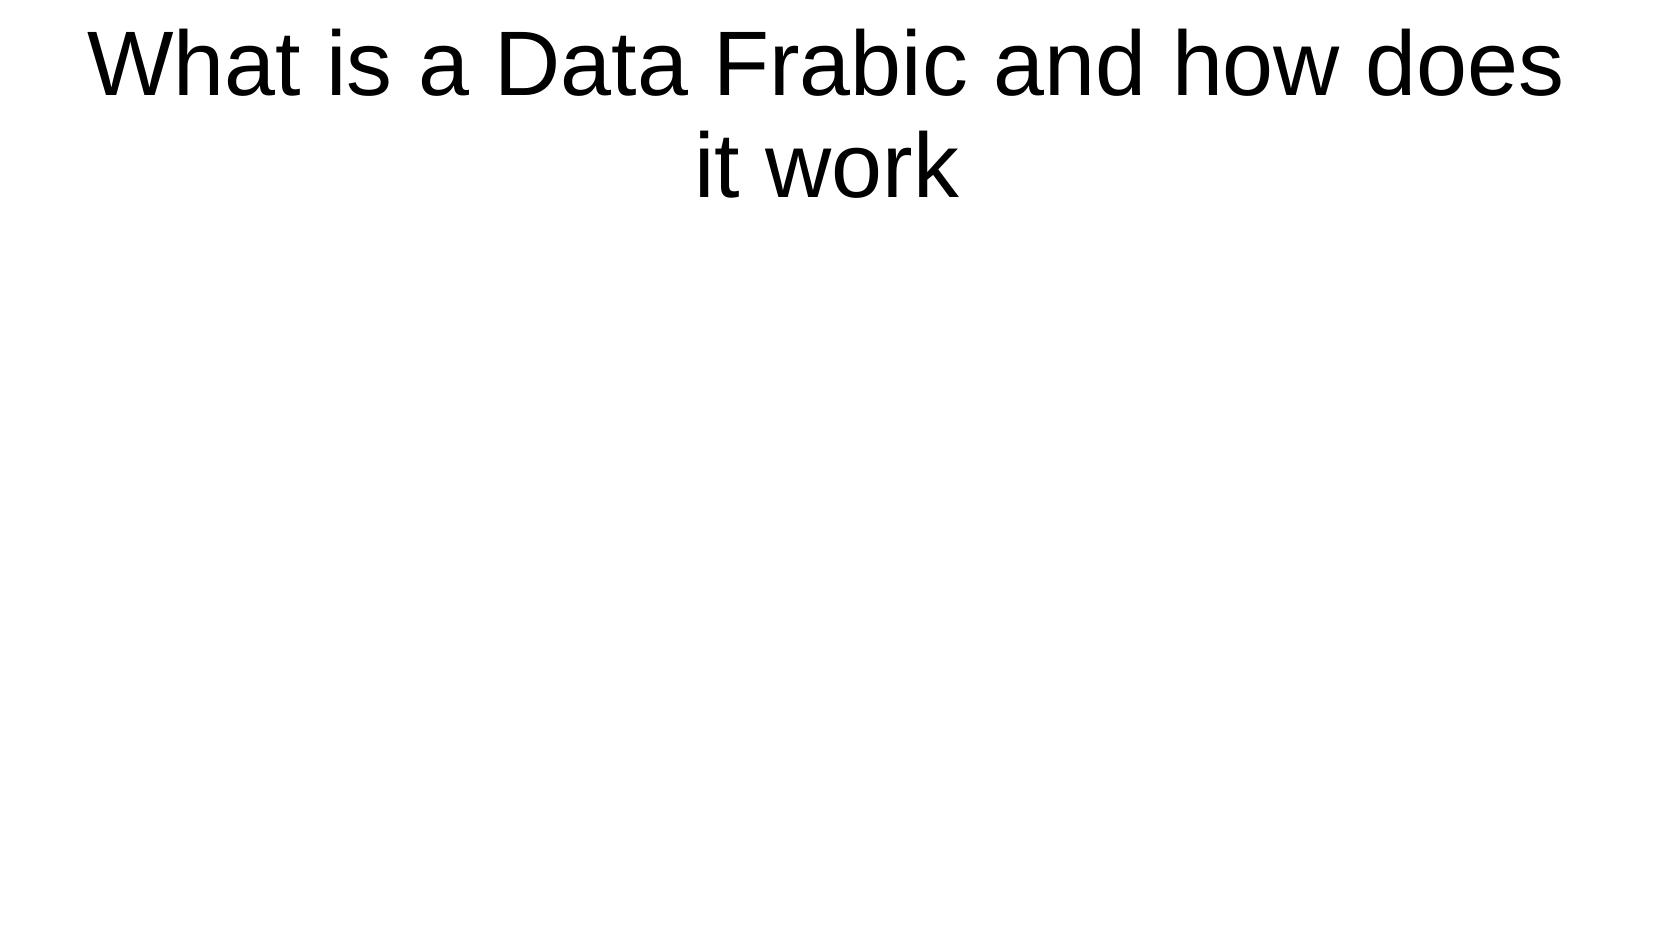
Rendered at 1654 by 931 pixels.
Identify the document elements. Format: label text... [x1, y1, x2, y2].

title What is a Data Frabic and how does it work [82, 12, 1571, 218]
